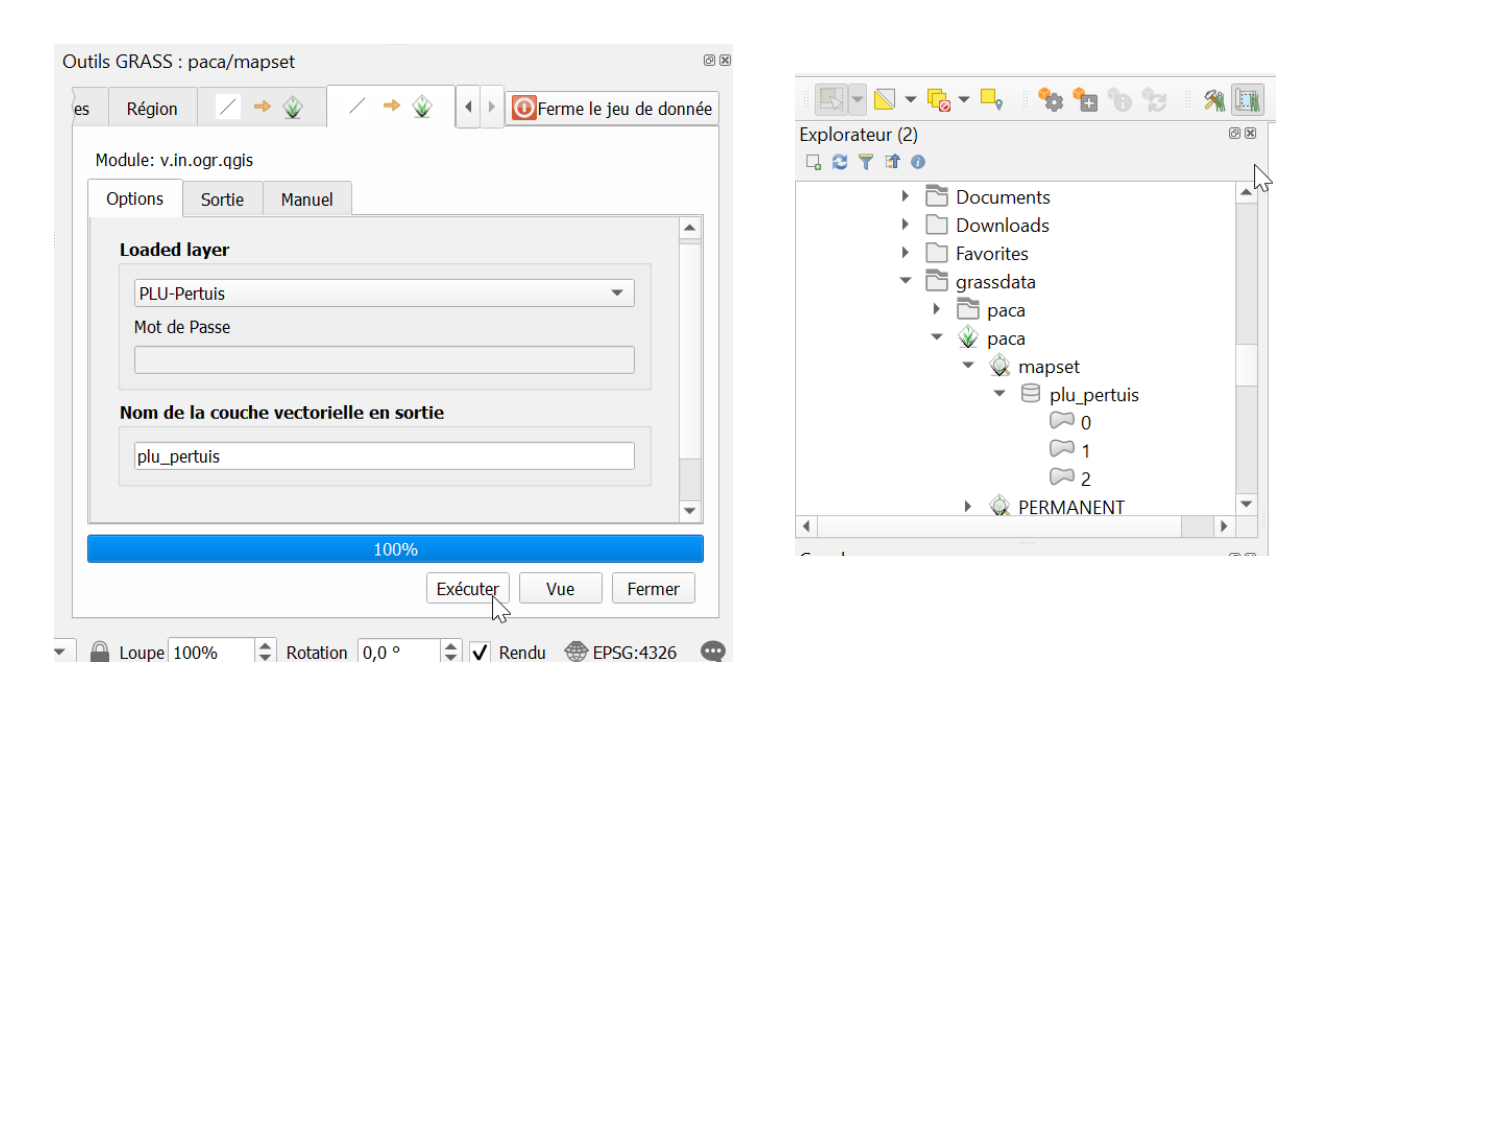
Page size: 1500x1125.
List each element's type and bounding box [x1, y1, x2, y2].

picture [795, 73, 1276, 556]
picture [54, 44, 733, 662]
